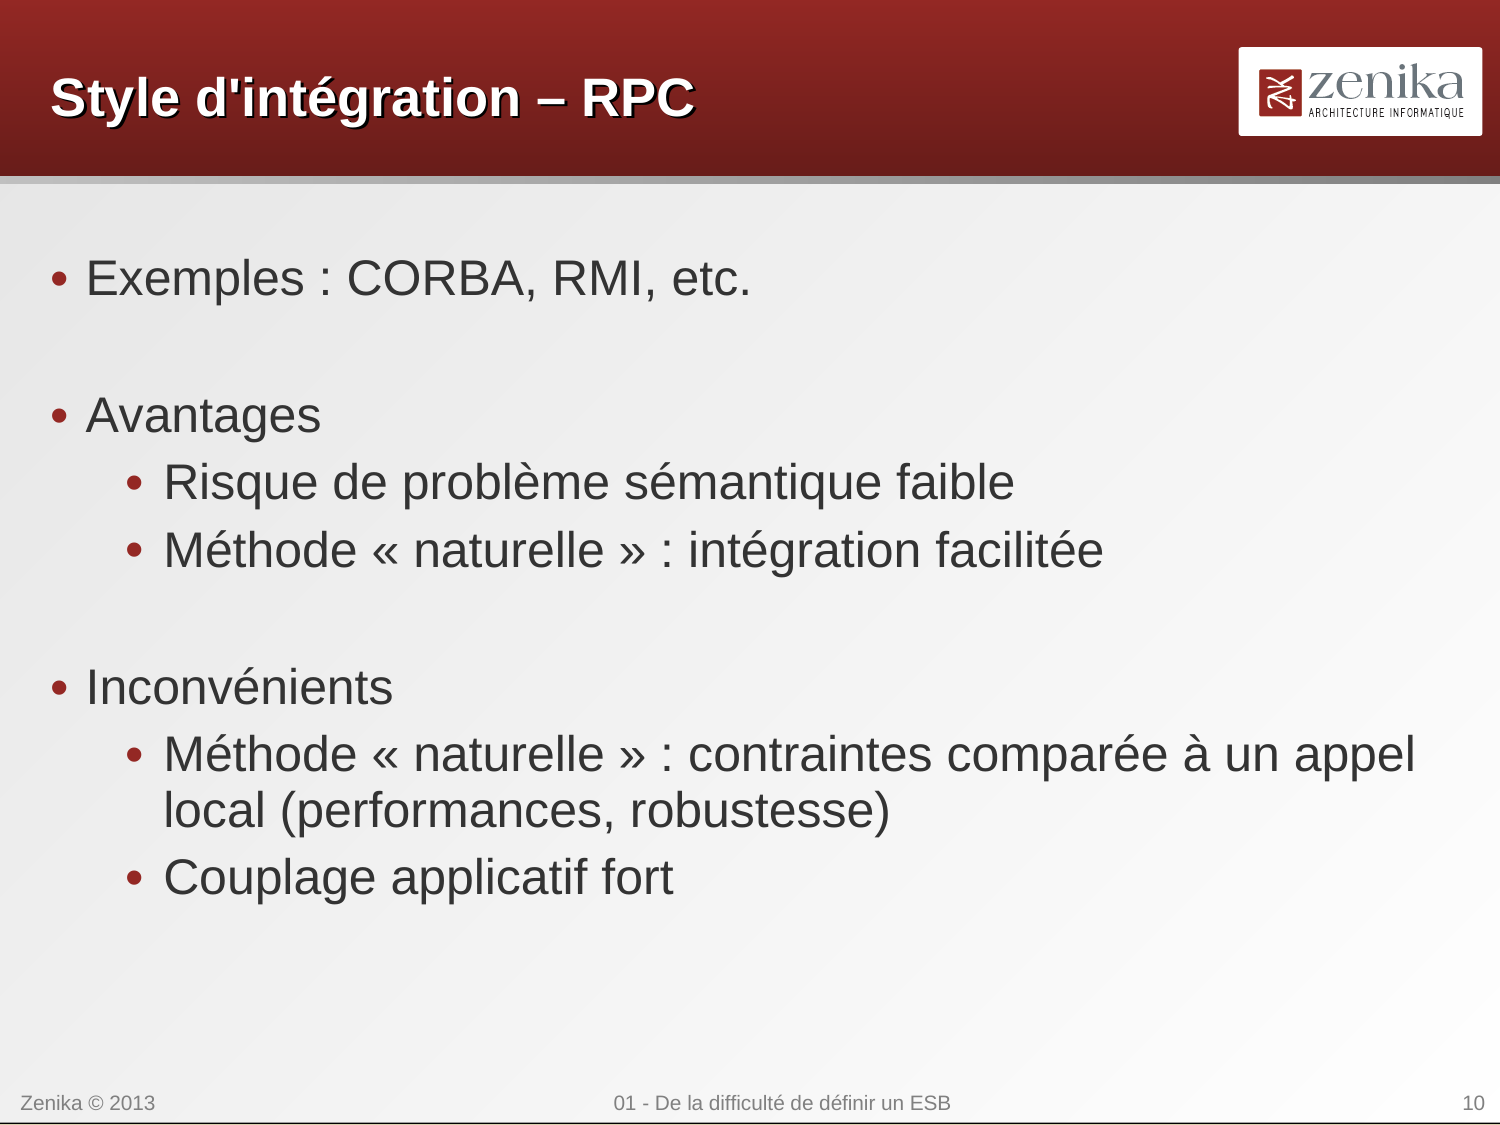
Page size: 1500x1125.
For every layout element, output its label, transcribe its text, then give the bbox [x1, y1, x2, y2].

list Exemples : CORBA, RMI, etc. Avantages Risque de problème sémantique faible Méthode « naturelle » : intégration facilitée Inconvénients Méthode « naturelle » : contraintes comparée à un appel local (performances, robustesse) Couplage applicatif fort [50, 249, 1435, 1079]
picture [1257, 58, 1464, 125]
title Style d'intégration – RPC [50, 15, 1206, 180]
